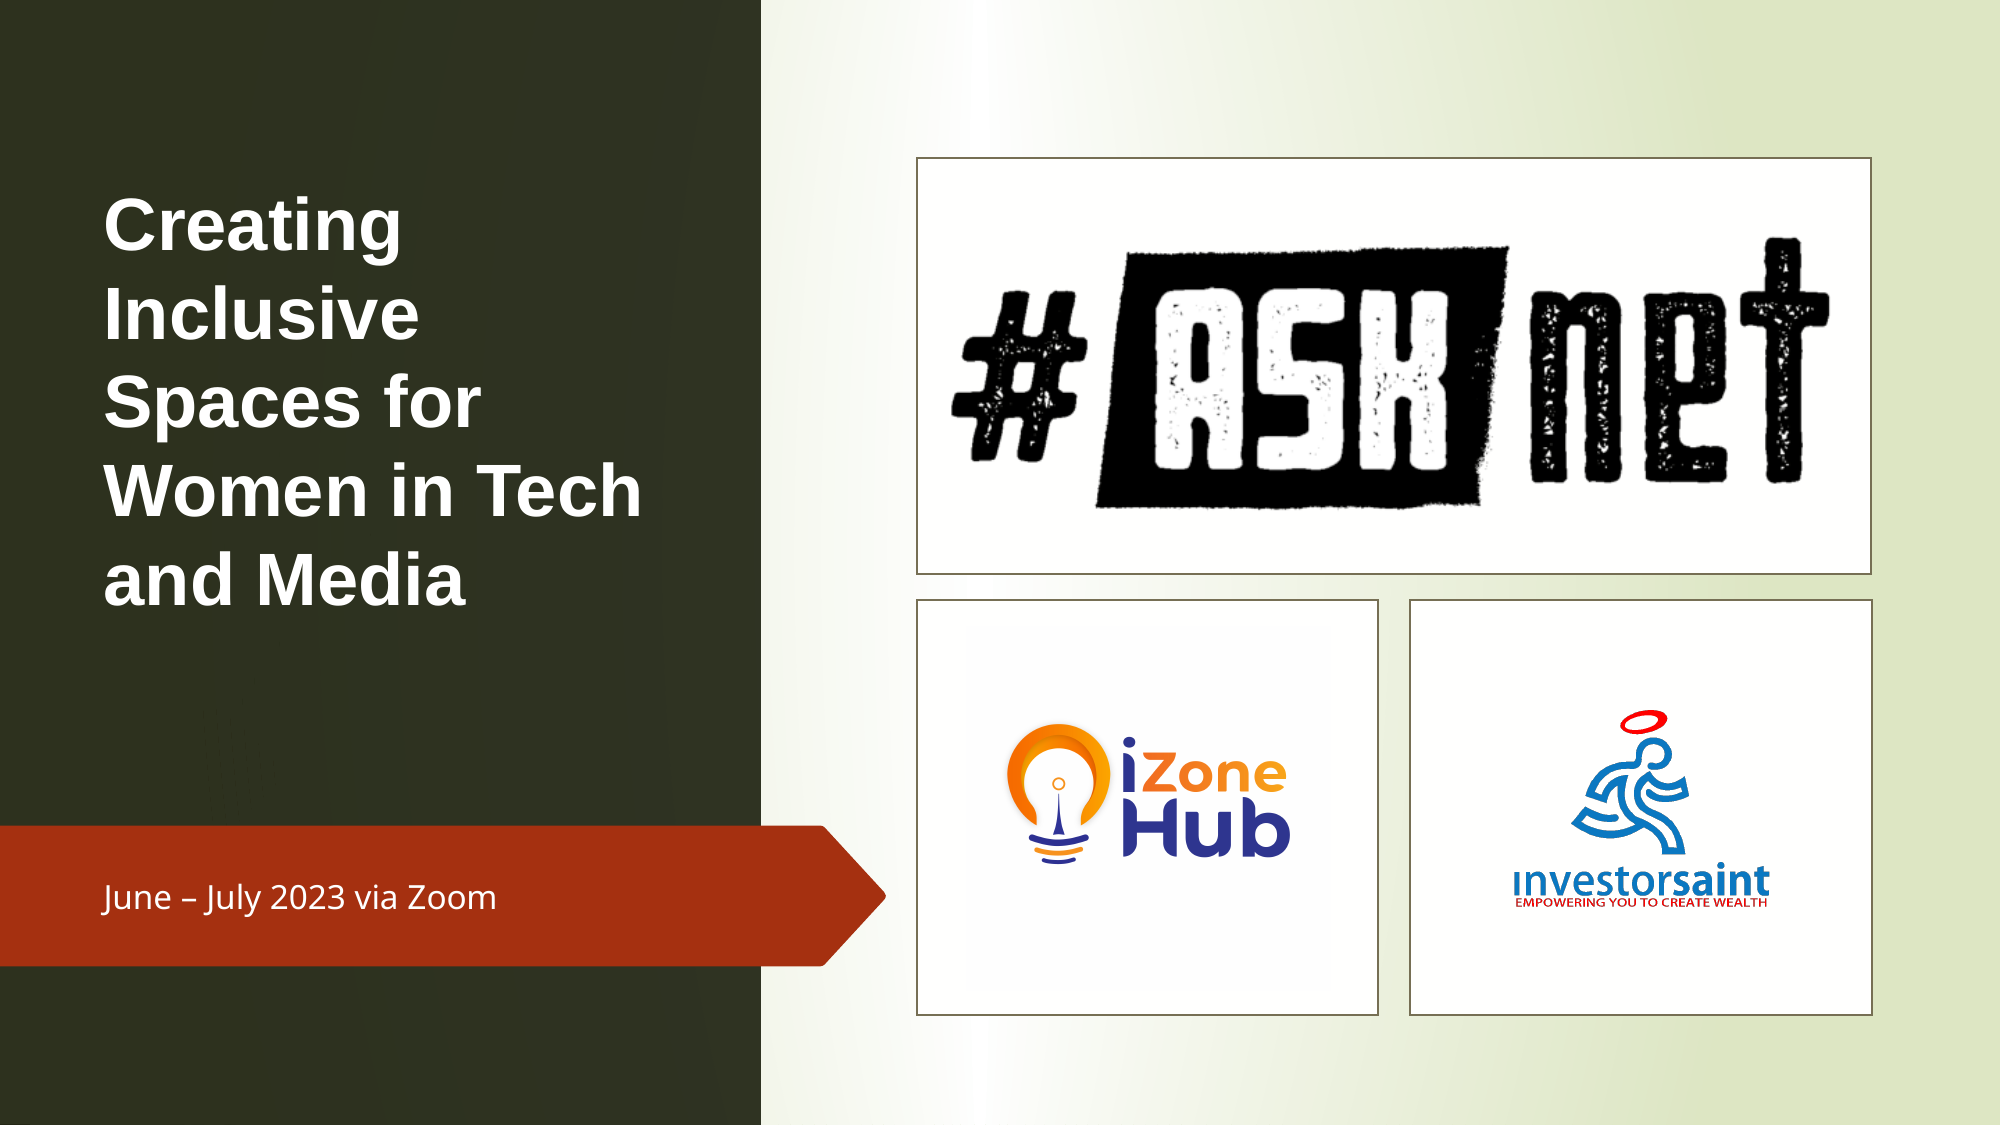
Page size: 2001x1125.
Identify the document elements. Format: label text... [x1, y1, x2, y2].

title Creating Inclusive Spaces for Women in Tech and Media [88, 158, 709, 806]
picture [946, 213, 1846, 520]
subtitle June – July 2023 via Zoom [88, 851, 709, 941]
text_box [0, 0, 2000, 1125]
picture [966, 626, 1331, 991]
picture [1436, 663, 1846, 953]
